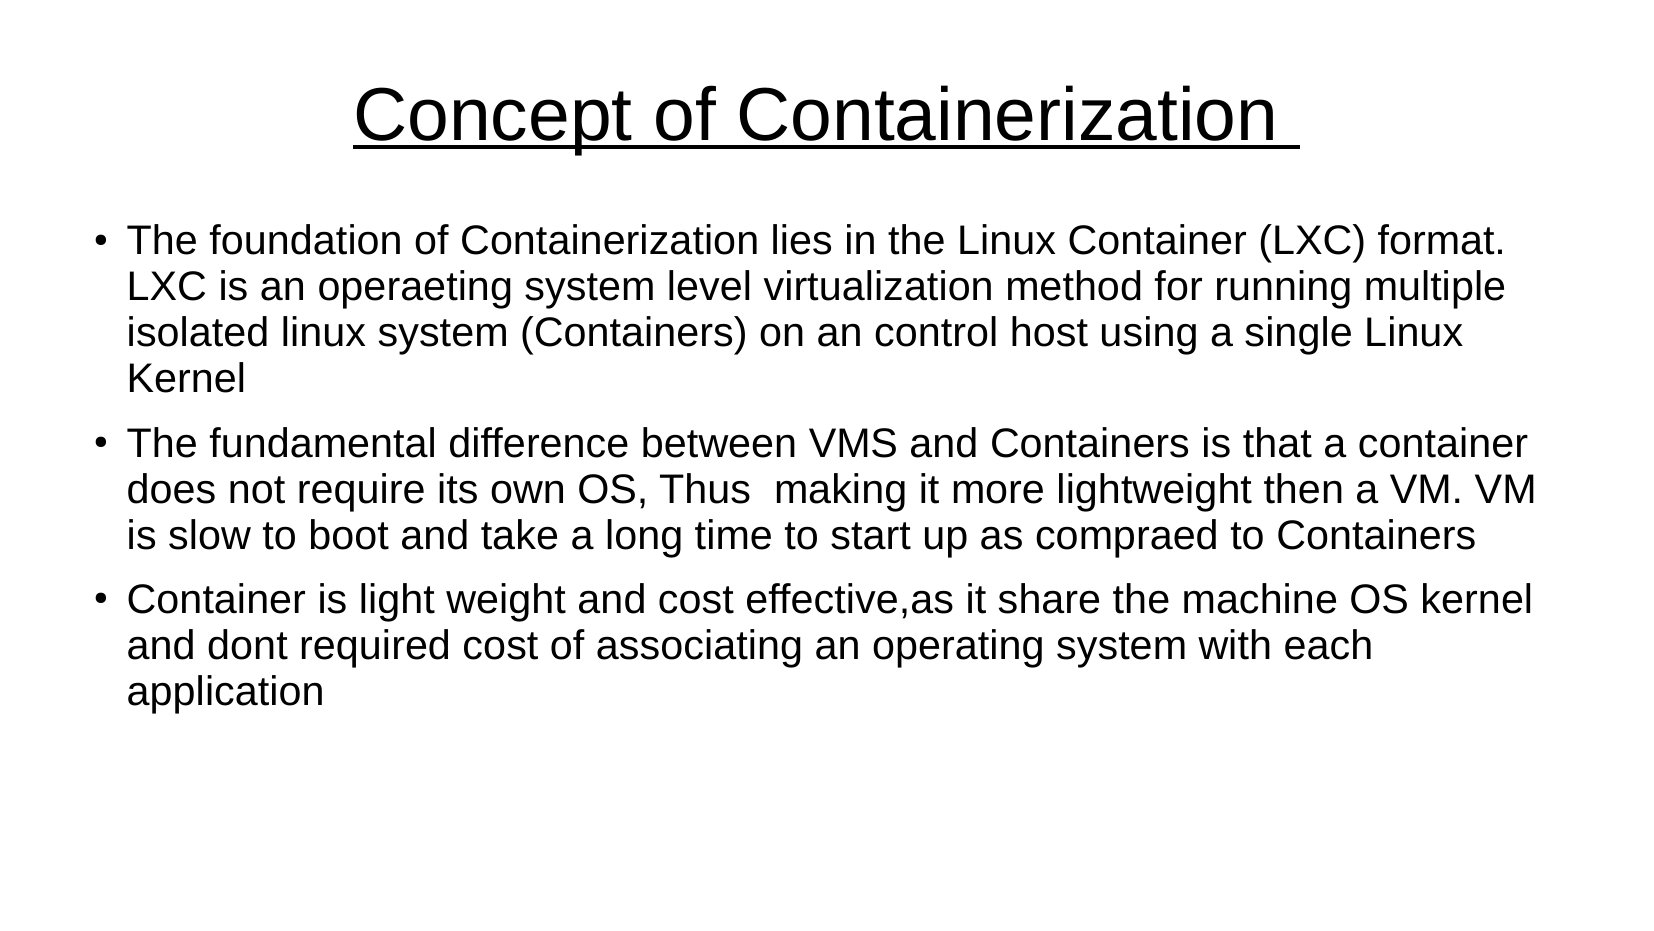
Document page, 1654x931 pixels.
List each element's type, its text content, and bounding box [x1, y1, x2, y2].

list The foundation of Containerization lies in the Linux Container (LXC) format. LXC is an operaeting system level virtualization method for running multiple isolated linux system (Containers) on an control host using a single Linux Kernel The fundamental difference between VMS and Containers is that a container does not require its own OS, Thus making it more lightweight then a VM. VM is slow to boot and take a long time to start up as compraed to Containers Container is light weight and cost effective,as it share the machine OS kernel and dont required cost of associating an operating system with each application [82, 217, 1571, 758]
title Concept of Containerization [82, 37, 1571, 193]
